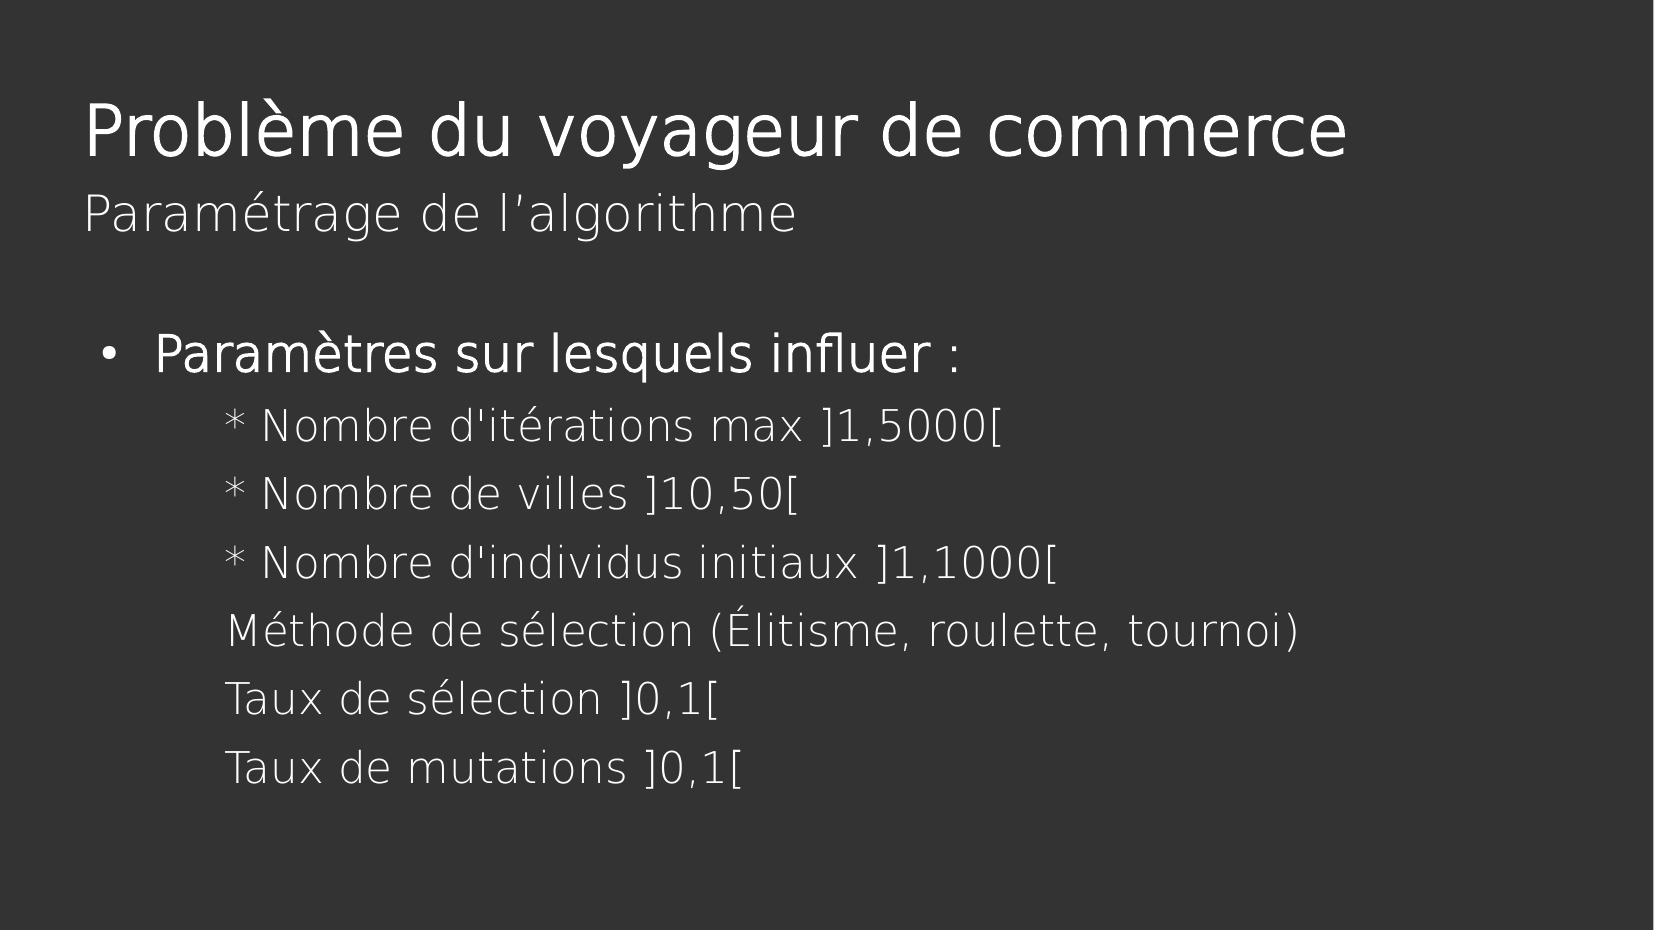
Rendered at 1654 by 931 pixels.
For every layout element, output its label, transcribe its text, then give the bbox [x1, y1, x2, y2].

title Paramétrage de l’algorithme [82, 177, 1571, 251]
title Problème du voyageur de commerce [82, 78, 1571, 177]
list Paramètres sur lesquels influer : * Nombre d'itérations max ]1,5000[ * Nombre de villes ]10,50[ * Nombre d'individus initiaux ]1,1000[ Méthode de sélection (Élitisme, roulette, tournoi) Taux de sélection ]0,1[ Taux de mutations ]0,1[ [82, 324, 1571, 892]
